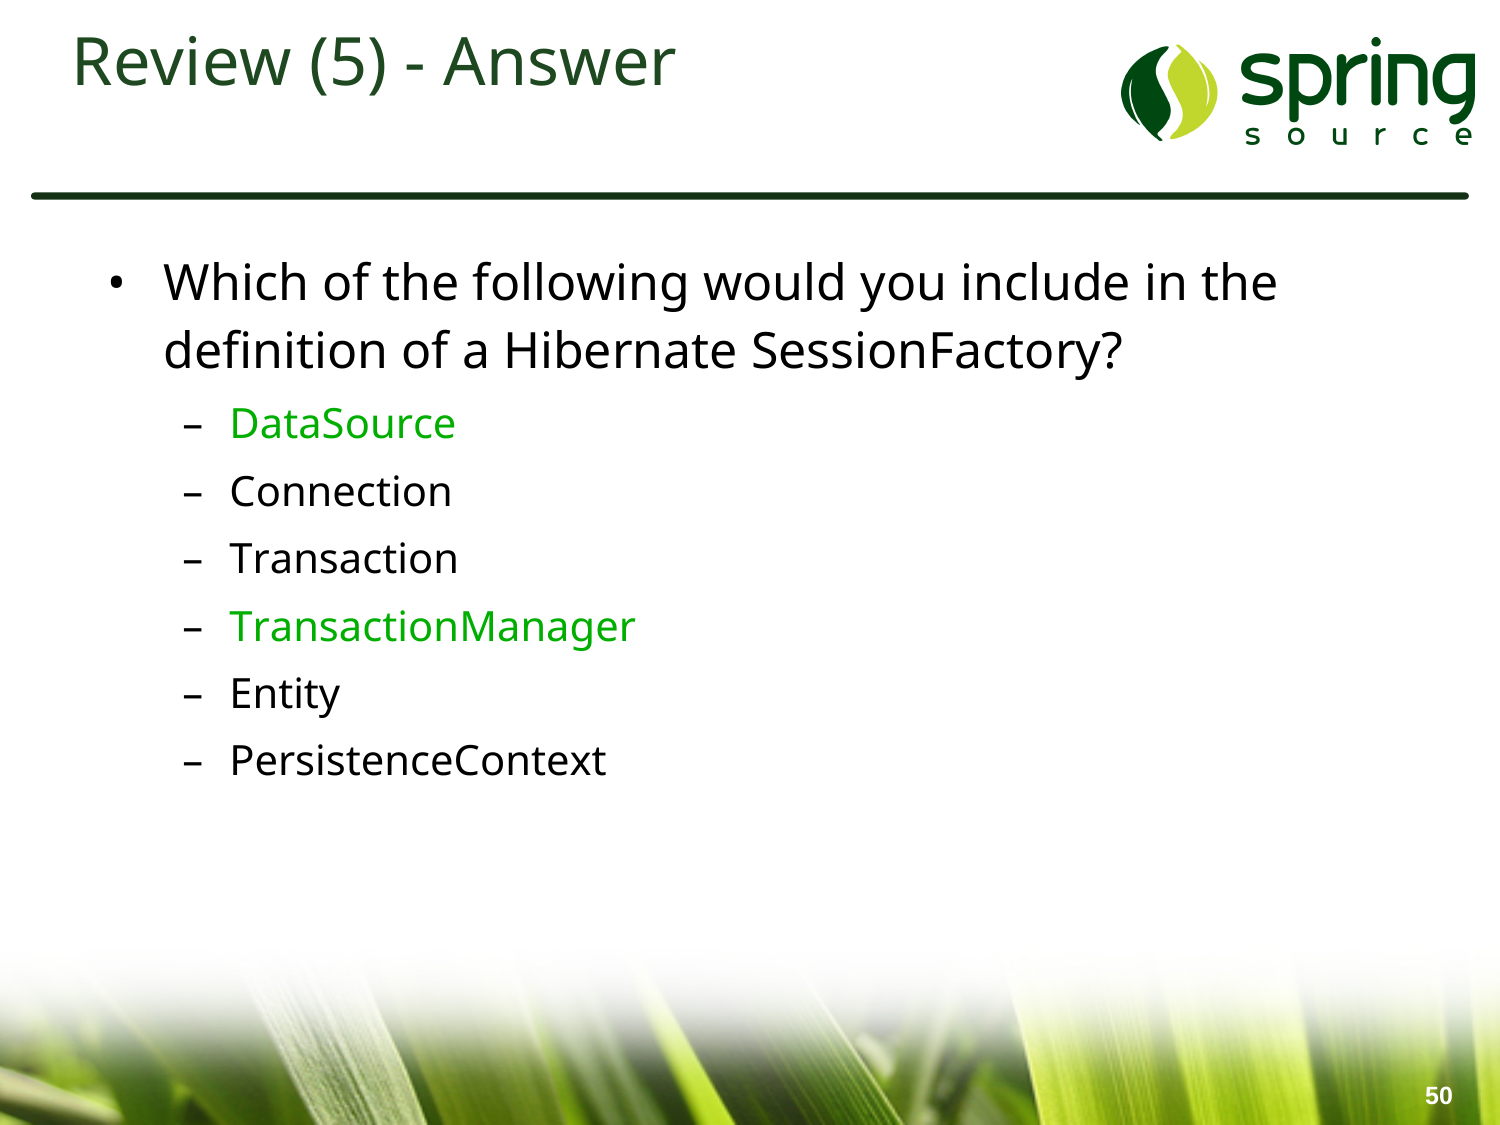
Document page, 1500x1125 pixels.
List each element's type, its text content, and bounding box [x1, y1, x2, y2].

picture [0, 944, 1500, 1125]
title Review (5) - Answer [56, 7, 1089, 198]
list Which of the following would you include in the definition of a Hibernate SessionFactory? DataSource Connection Transaction TransactionManager Entity PersistenceContext [92, 239, 1377, 744]
picture [1121, 37, 1475, 145]
